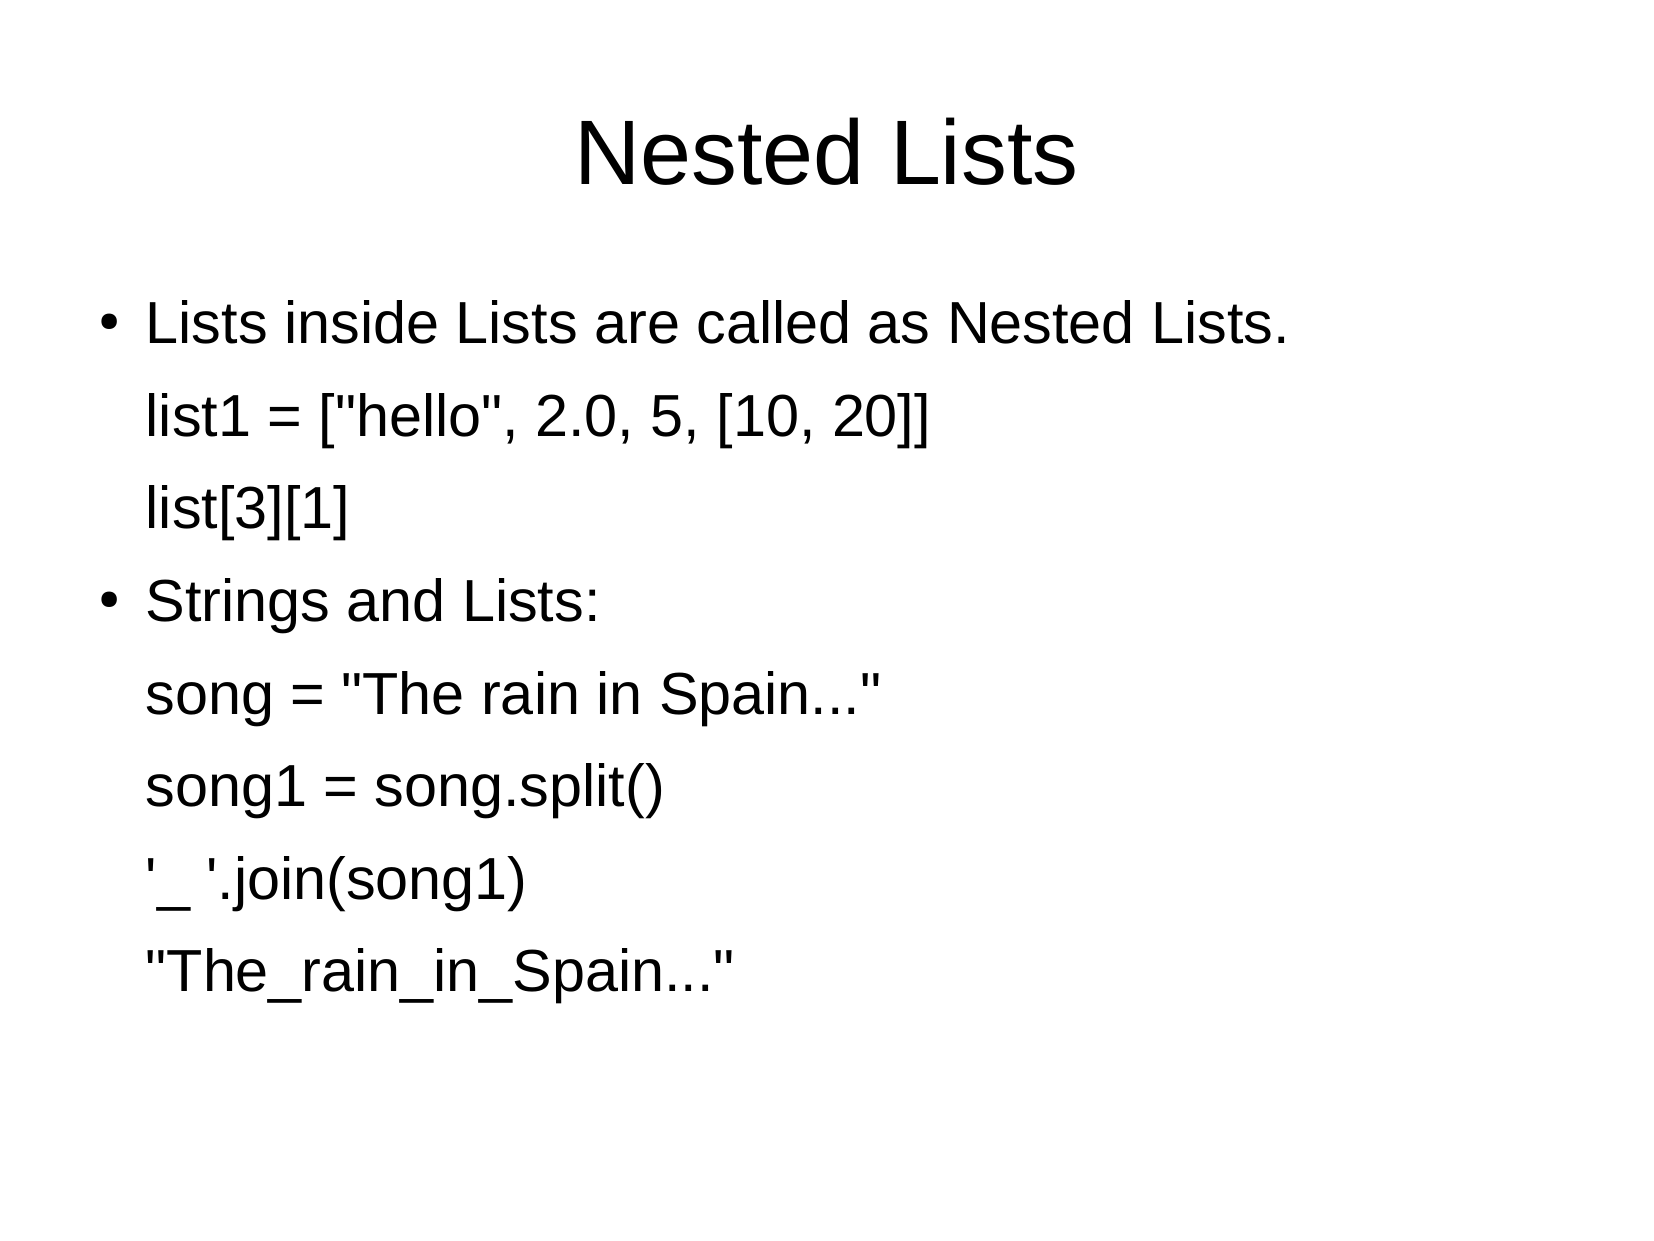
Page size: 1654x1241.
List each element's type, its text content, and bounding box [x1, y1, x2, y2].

list Lists inside Lists are called as Nested Lists. list1 = ["hello", 2.0, 5, [10, 20]] list[3][1] Strings and Lists: song = "The rain in Spain..." song1 = song.split() '_ '.join(song1) "The_rain_in_Spain..." [82, 290, 1571, 1010]
title Nested Lists [82, 49, 1571, 257]
